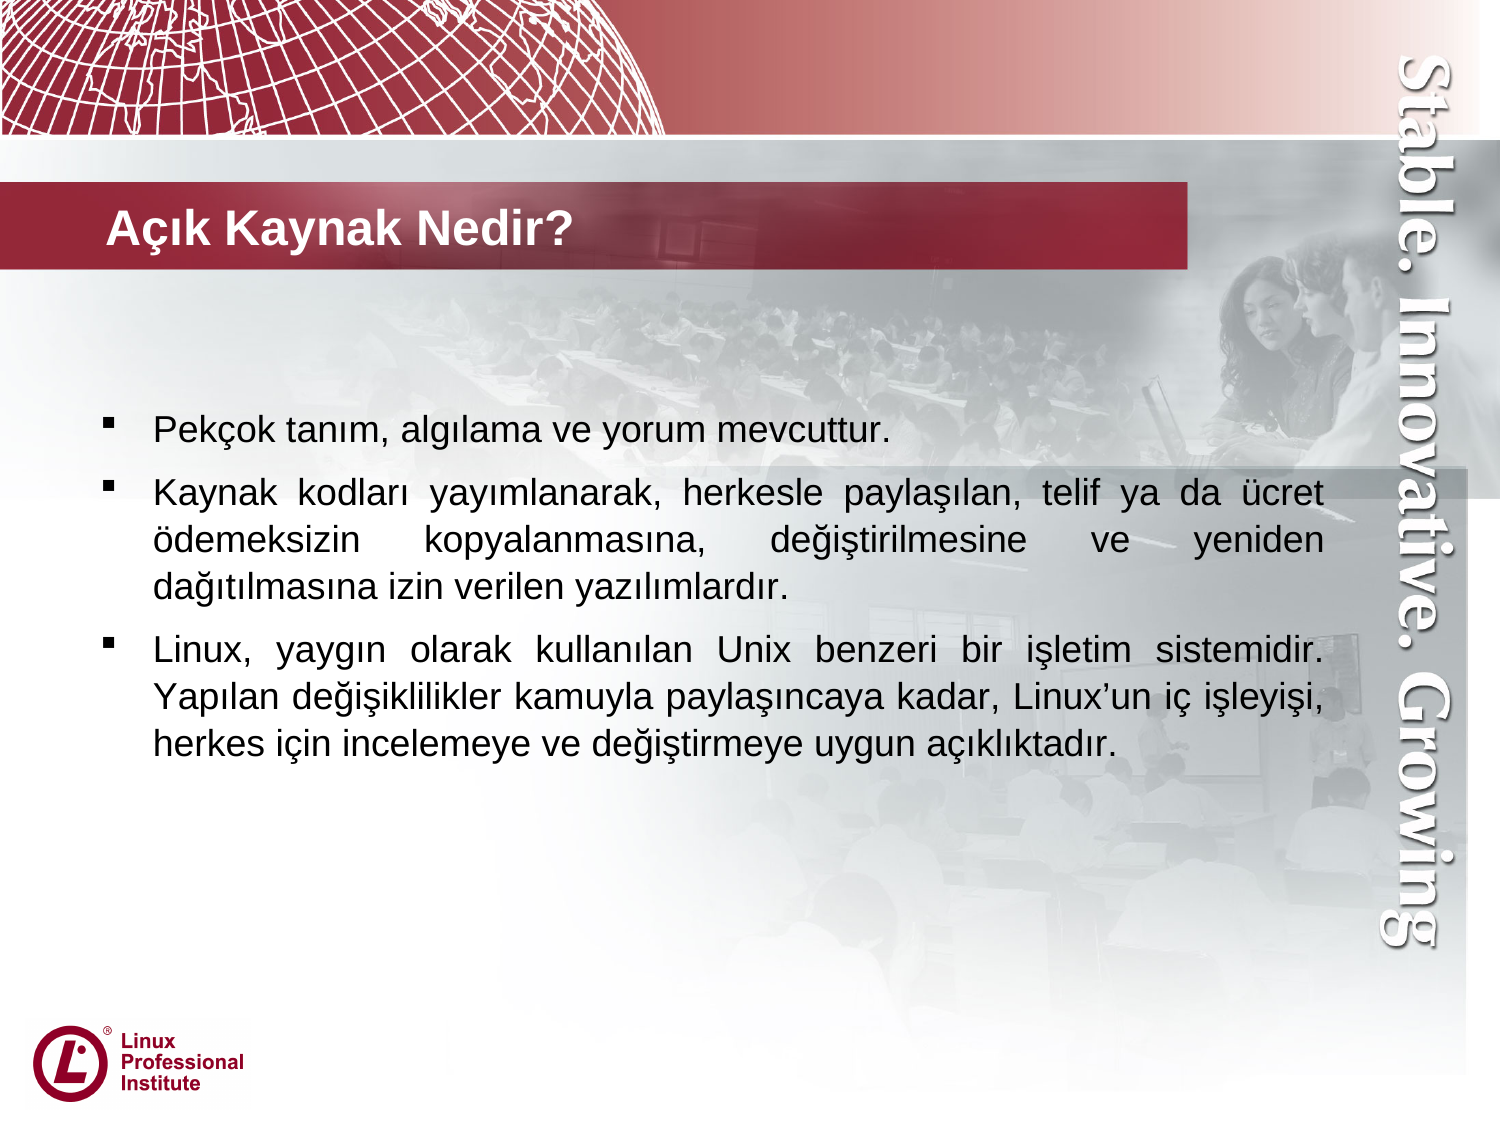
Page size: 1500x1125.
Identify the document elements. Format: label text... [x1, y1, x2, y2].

text_box Pekçok tanım, algılama ve yorum mevcuttur. Kaynak kodları yayımlanarak, herkesle paylaşılan, telif ya da ücret ödemeksizin kopyalanmasına, değiştirilmesine ve yeniden dağıtılmasına izin verilen yazılımlardır. Linux, yaygın olarak kullanılan Unix benzeri bir işletim sistemidir. Yapılan değişiklilikler kamuyla paylaşıncaya kadar, Linux’un iç işleyişi, herkes için incelemeye ve değiştirmeye uygun açıklıktadır. [100, 402, 1325, 868]
picture [0, 0, 1500, 1113]
text_box Açık Kaynak Nedir? [105, 195, 1407, 282]
